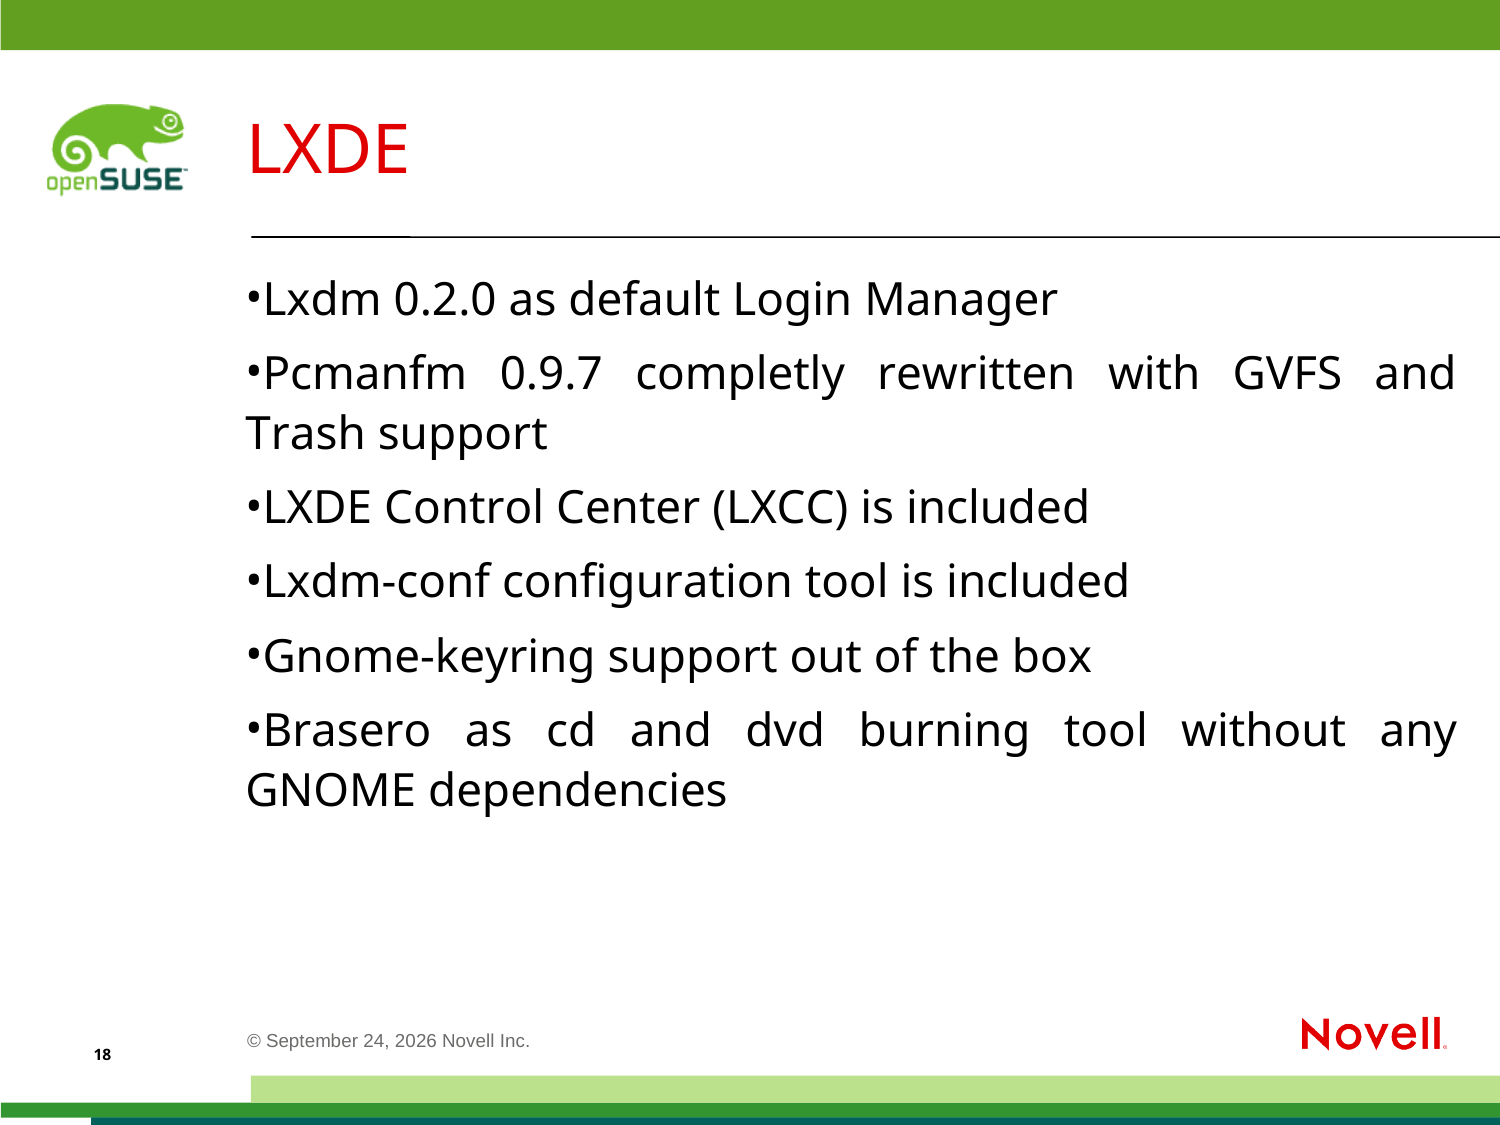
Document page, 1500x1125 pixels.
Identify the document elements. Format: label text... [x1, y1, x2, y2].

list Lxdm 0.2.0 as default Login Manager Pcmanfm 0.9.7 completly rewritten with GVFS and Trash support LXDE Control Center (LXCC) is included Lxdm-conf configuration tool is included Gnome-keyring support out of the box Brasero as cd and dvd burning tool without any GNOME dependencies [245, 267, 1458, 1010]
picture [1295, 1011, 1453, 1056]
picture [47, 104, 188, 197]
title LXDE [246, 68, 1409, 231]
